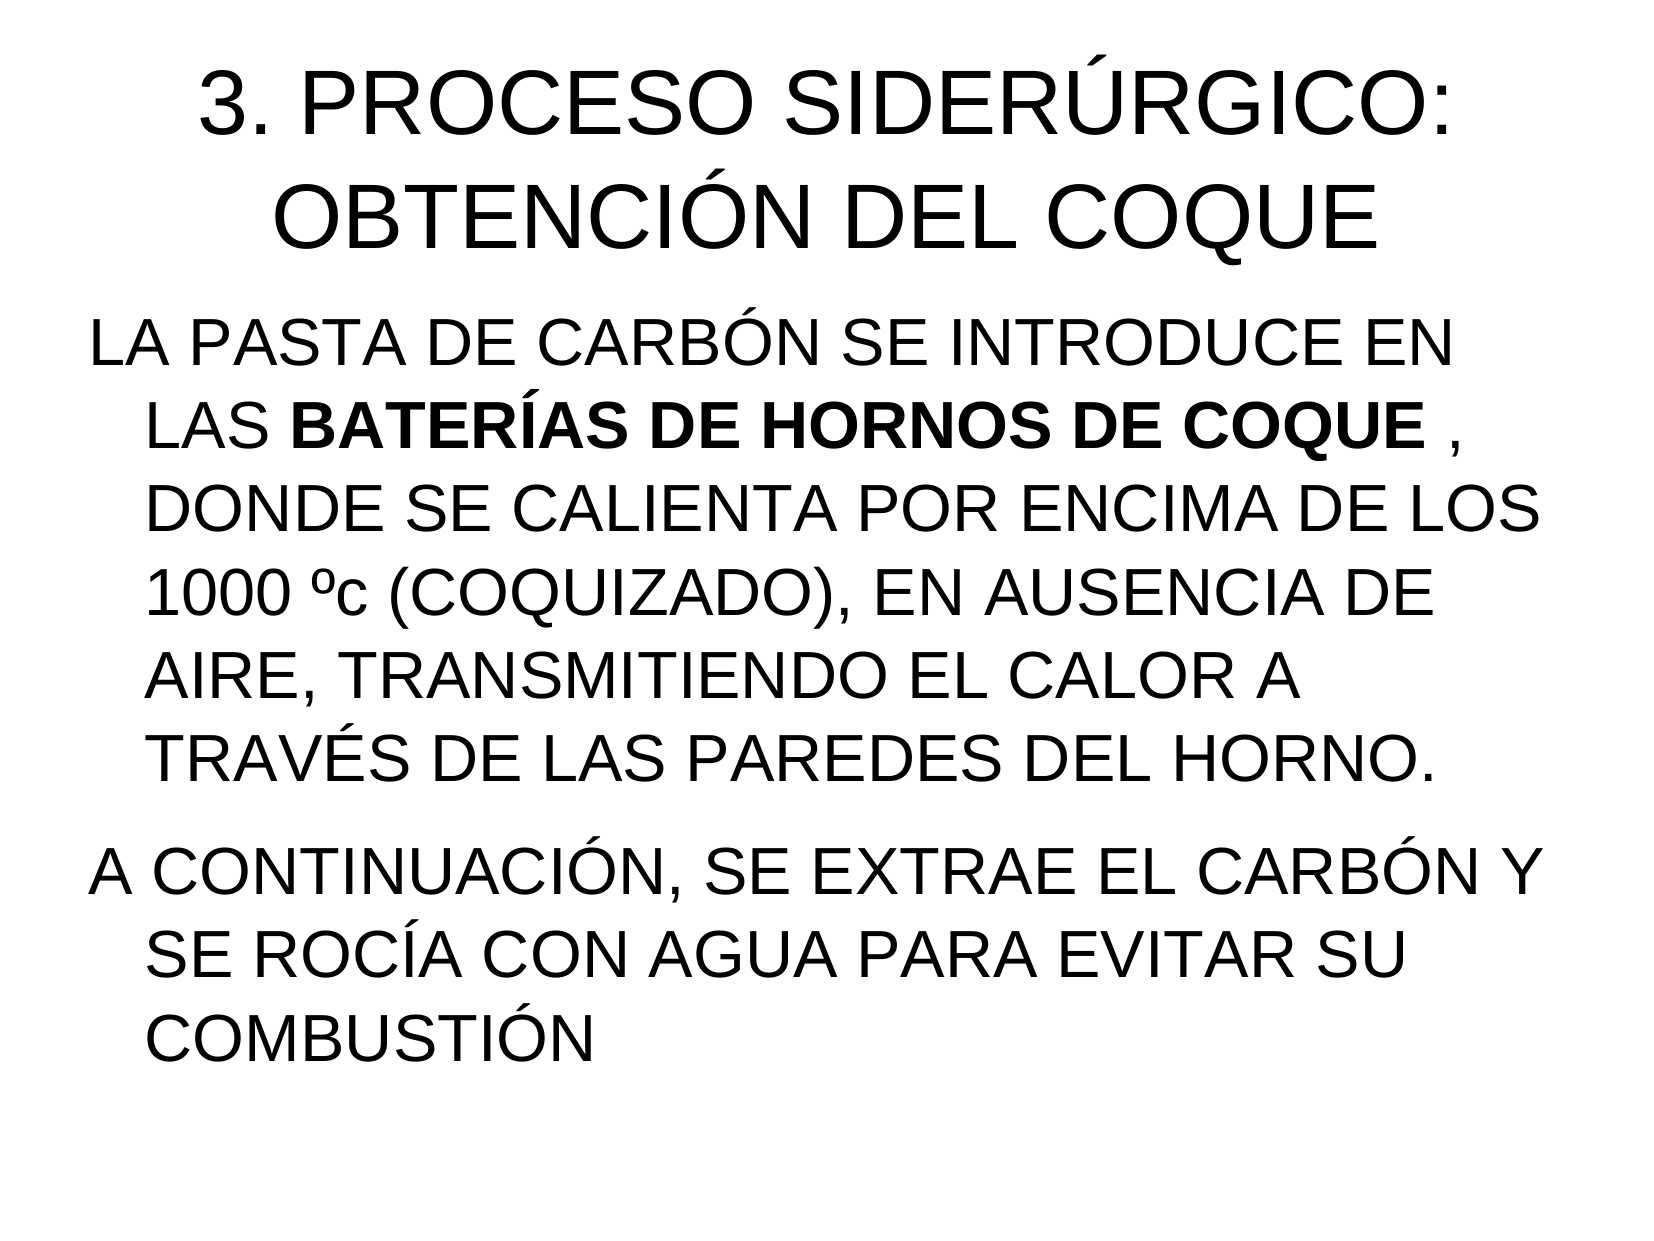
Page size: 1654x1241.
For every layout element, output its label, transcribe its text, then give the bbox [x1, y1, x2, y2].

list LA PASTA DE CARBÓN SE INTRODUCE EN LAS BATERÍAS DE HORNOS DE COQUE , DONDE SE CALIENTA POR ENCIMA DE LOS 1000 ºc (COQUIZADO), EN AUSENCIA DE AIRE, TRANSMITIENDO EL CALOR A TRAVÉS DE LAS PAREDES DEL HORNO. A CONTINUACIÓN, SE EXTRAE EL CARBÓN Y SE ROCÍA CON AGUA PARA EVITAR SU COMBUSTIÓN [88, 295, 1577, 1114]
title 3. PROCESO SIDERÚRGICO: OBTENCIÓN DEL COQUE [82, 38, 1571, 268]
